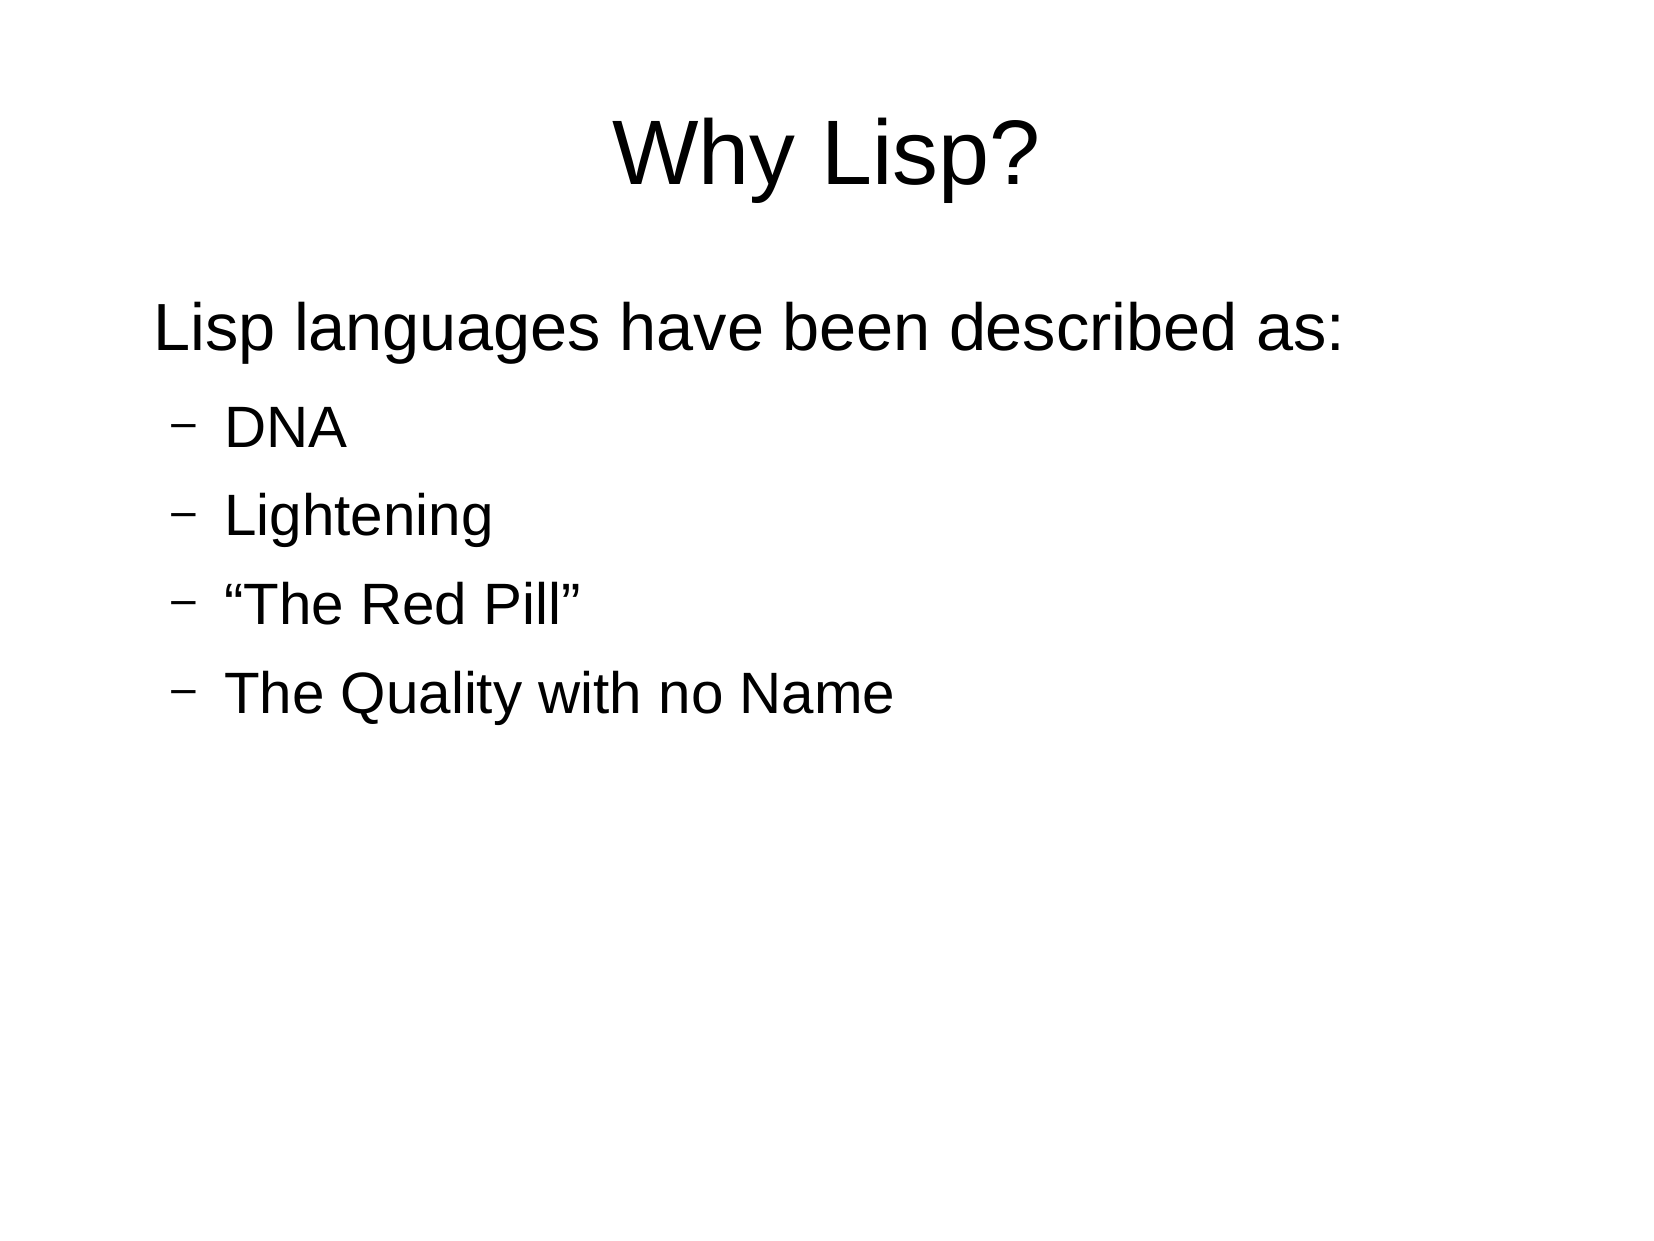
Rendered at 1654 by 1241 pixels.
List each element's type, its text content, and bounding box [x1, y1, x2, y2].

title Why Lisp? [82, 49, 1571, 257]
list Lisp languages have been described as: DNA Lightening “The Red Pill” The Quality with no Name [82, 290, 1538, 1010]
